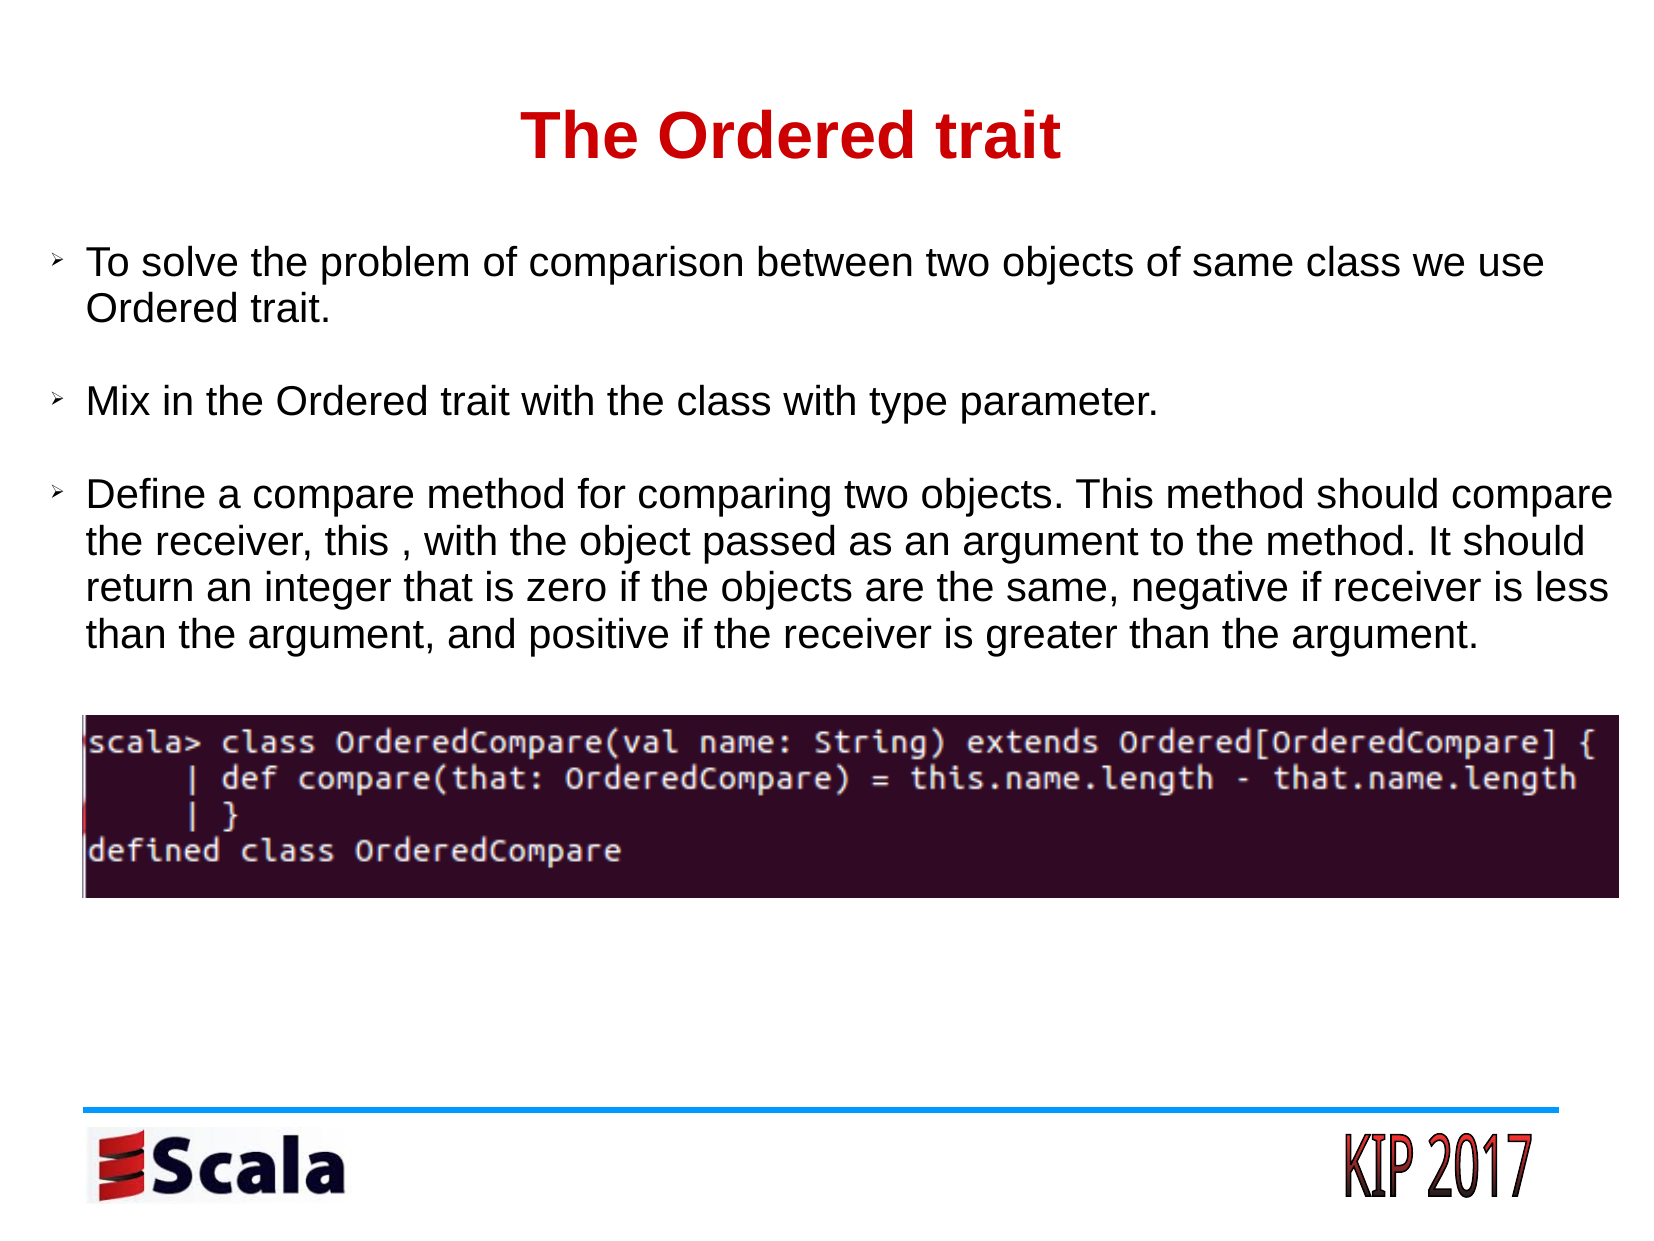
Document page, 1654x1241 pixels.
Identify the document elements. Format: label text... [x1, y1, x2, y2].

text_box To solve the problem of comparison between two objects of same class we use Ordered trait. Mix in the Ordered trait with the class with type parameter. Define a compare method for comparing two objects. This method should compare the receiver, this , with the object passed as an argument to the method. It should return an integer that is zero if the objects are the same, negative if receiver is less than the argument, and positive if the receiver is greater than the argument. [0, 184, 1654, 711]
title The Ordered trait [47, 70, 1536, 184]
picture [86, 1127, 359, 1204]
picture [82, 715, 1619, 898]
